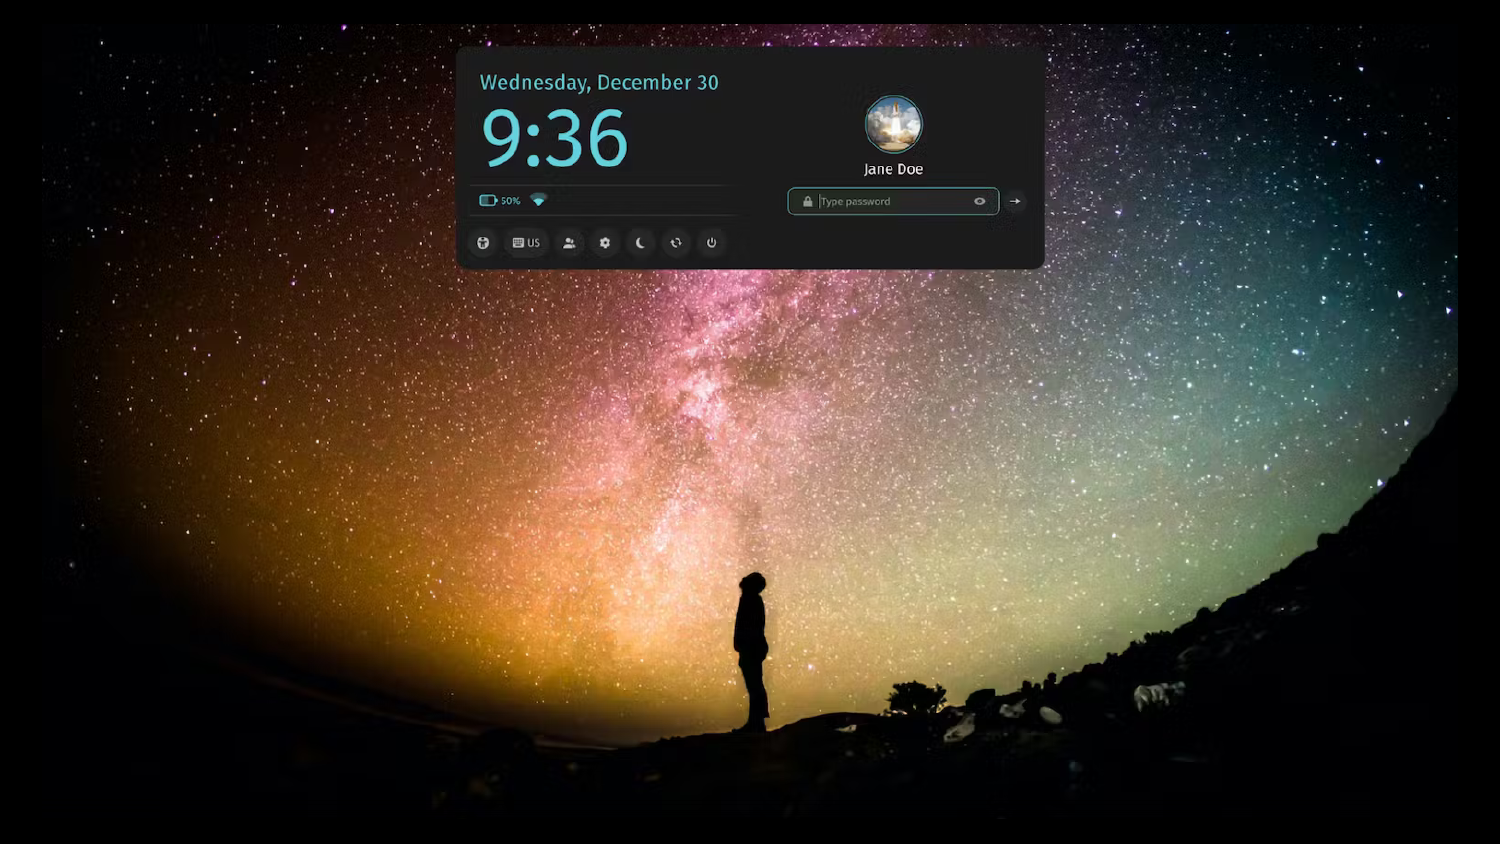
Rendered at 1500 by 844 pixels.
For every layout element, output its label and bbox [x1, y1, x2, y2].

picture [42, 24, 1458, 819]
